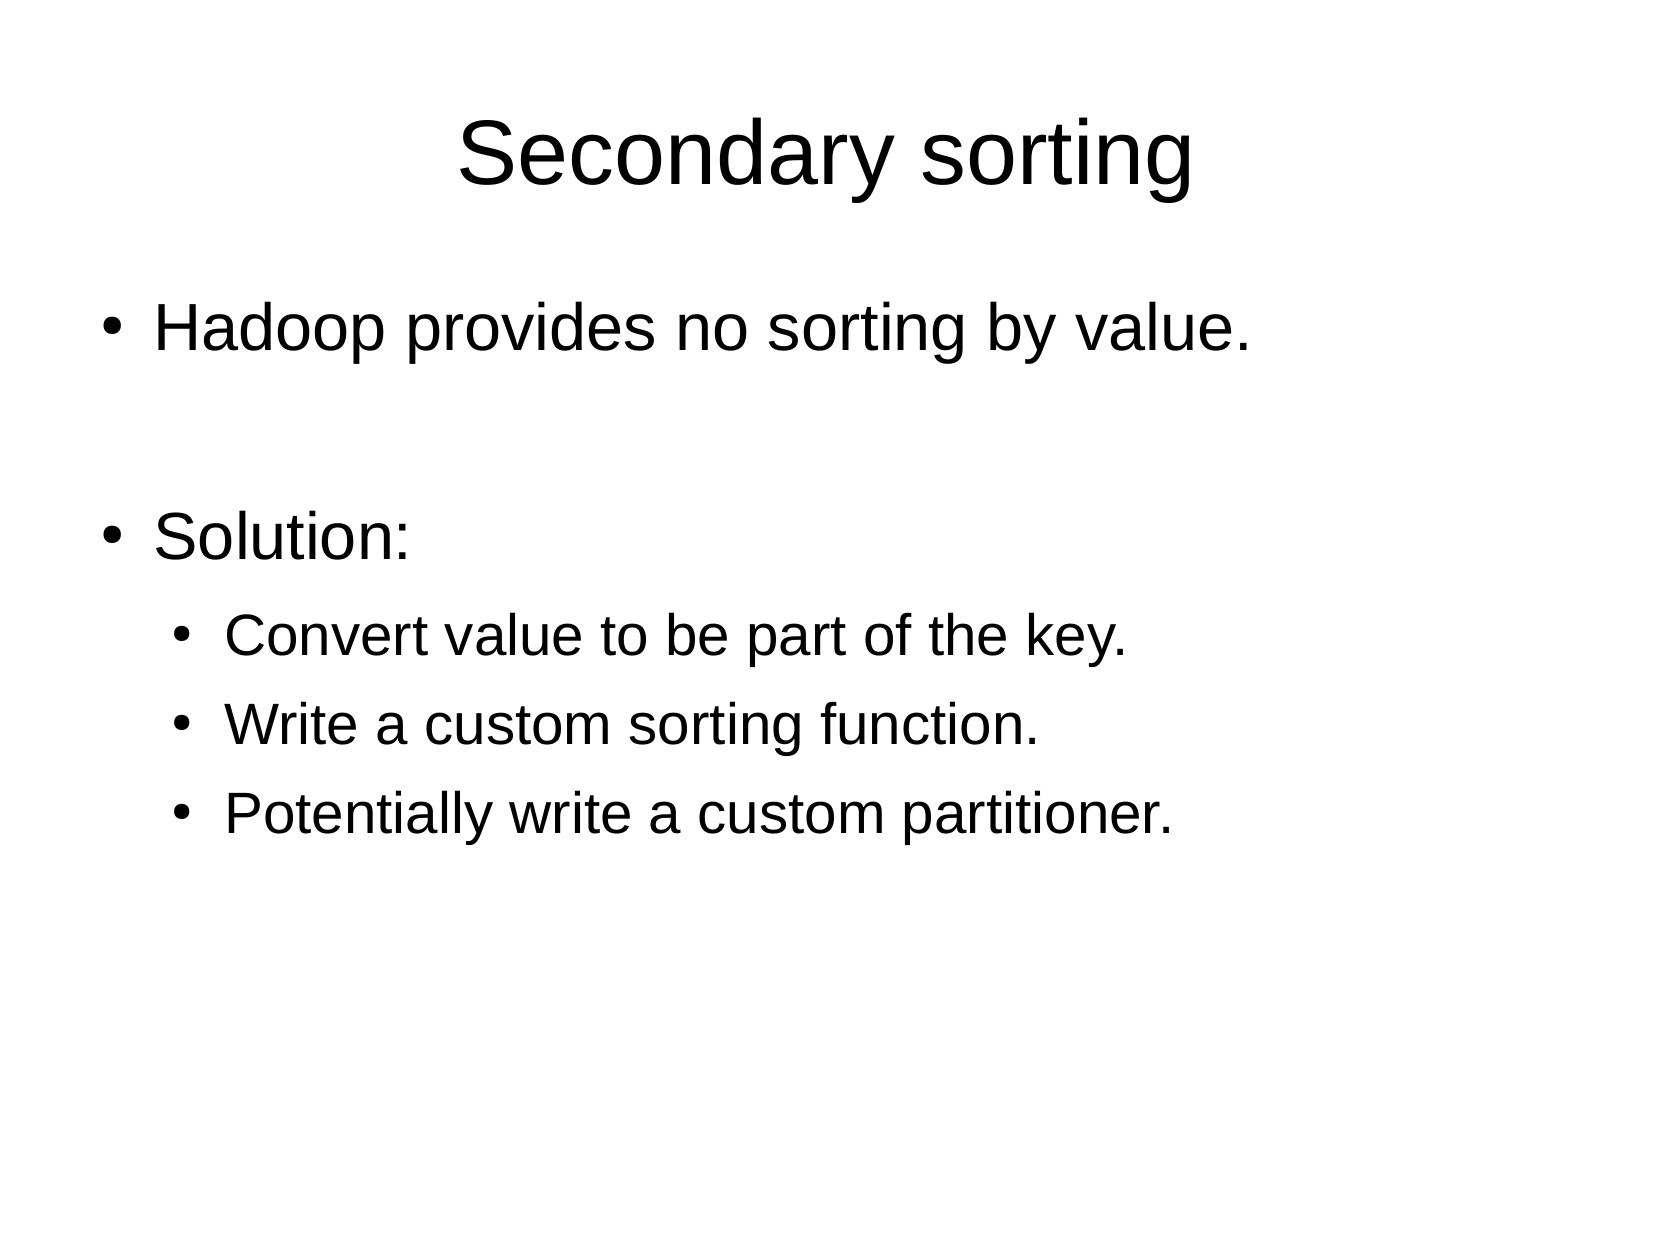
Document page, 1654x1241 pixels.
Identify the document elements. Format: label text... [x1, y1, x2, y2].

list Hadoop provides no sorting by value. Solution: Convert value to be part of the key. Write a custom sorting function. Potentially write a custom partitioner. [82, 290, 1571, 1094]
title Secondary sorting [82, 56, 1571, 250]
